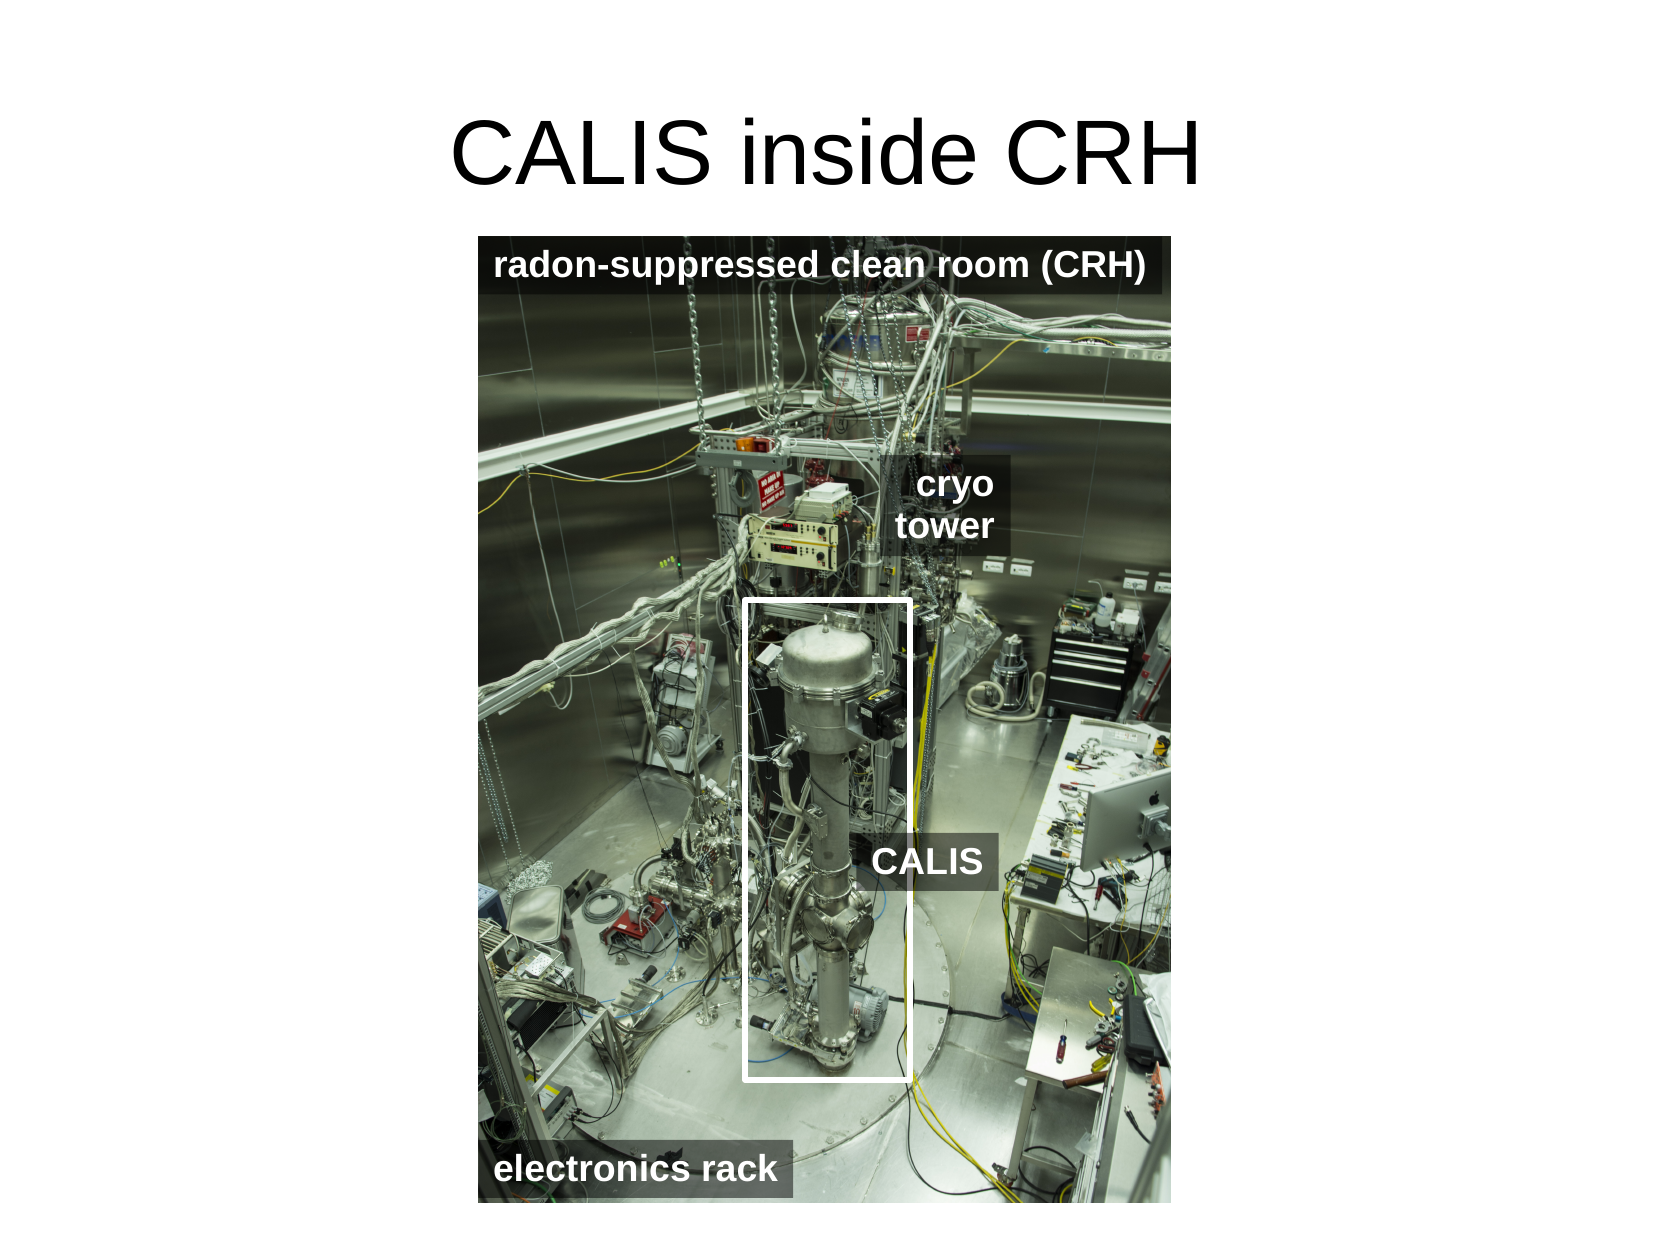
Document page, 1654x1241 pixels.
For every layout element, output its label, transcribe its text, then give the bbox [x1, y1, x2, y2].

title CALIS inside CRH [82, 49, 1571, 257]
text_box radon-suppressed clean room (CRH) [478, 236, 1163, 295]
text_box cryo tower [880, 454, 1011, 557]
text_box electronics rack [478, 1139, 794, 1198]
text_box CALIS [856, 832, 998, 891]
picture [478, 236, 1171, 1203]
